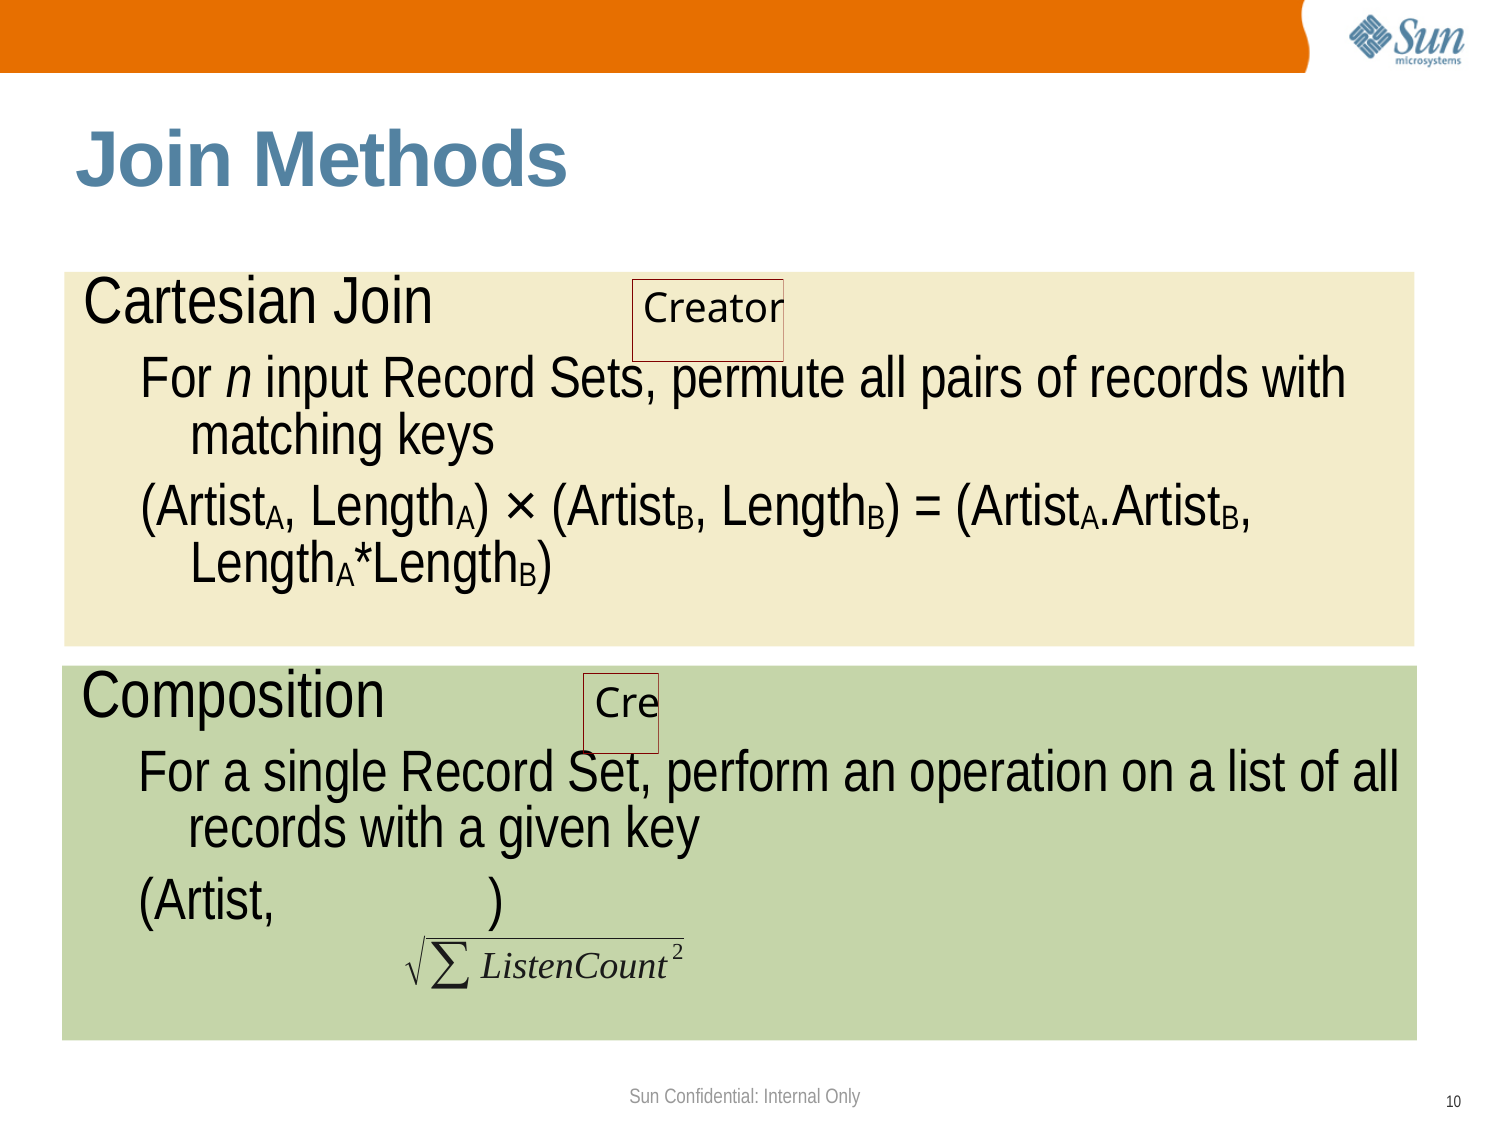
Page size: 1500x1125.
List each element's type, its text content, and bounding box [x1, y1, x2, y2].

text_box Composition [0, 0, 1133, 78]
list [47, 659, 1398, 1034]
title Join Methods [75, 123, 1437, 227]
list Cartesian Join For n input Record Sets, permute all pairs of records with matching keys (ArtistA, LengthA) × (ArtistB, LengthB) = (ArtistA.ArtistB, LengthA*LengthB) [64, 271, 1415, 647]
list Composition For a single Record Set, perform an operation on a list of all records with a given key (Artist, ) [62, 665, 1417, 1041]
picture [630, 276, 784, 362]
picture [1133, 0, 1500, 73]
picture [580, 670, 659, 754]
